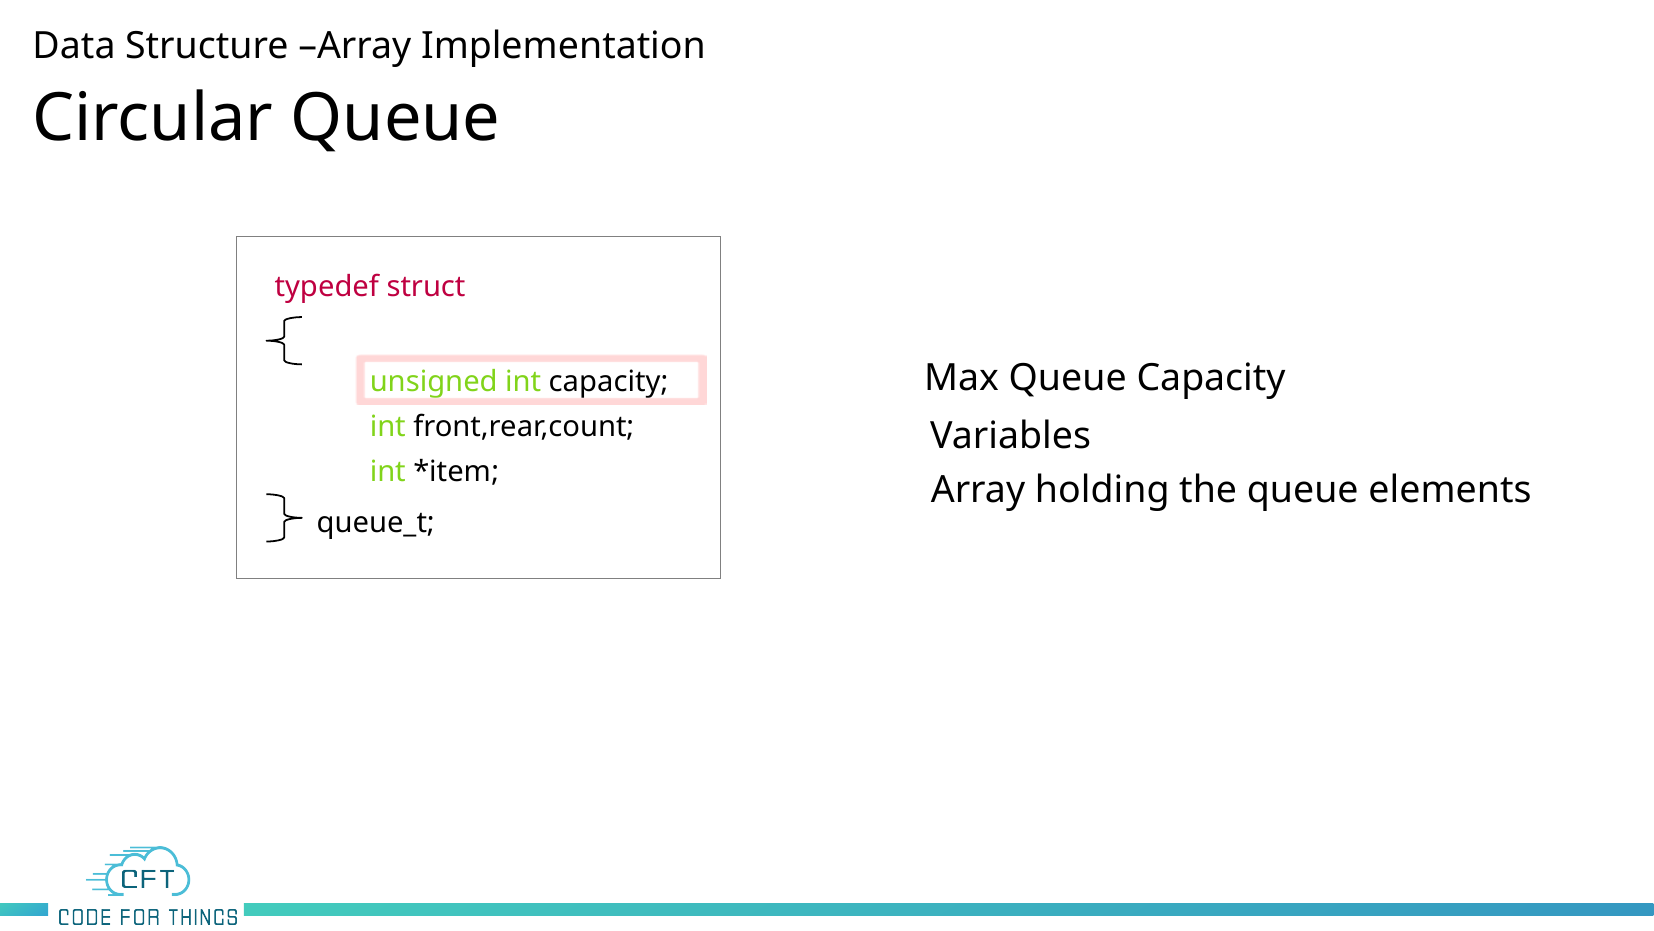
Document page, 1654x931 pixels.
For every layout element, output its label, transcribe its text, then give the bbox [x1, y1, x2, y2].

title Data Structure –Array Implementation Circular Queue [32, 12, 1184, 166]
text_box Variables [915, 401, 1165, 454]
text_box [236, 236, 721, 579]
text_box int *item; [355, 442, 523, 492]
picture [59, 846, 237, 925]
text_box queue_t; [301, 494, 460, 544]
text_box typedef struct [259, 258, 496, 308]
picture [355, 354, 707, 405]
text_box int front,rear,count; [355, 405, 673, 447]
text_box Max Queue Capacity [909, 343, 1328, 402]
text_box Array holding the queue elements [906, 454, 1601, 557]
